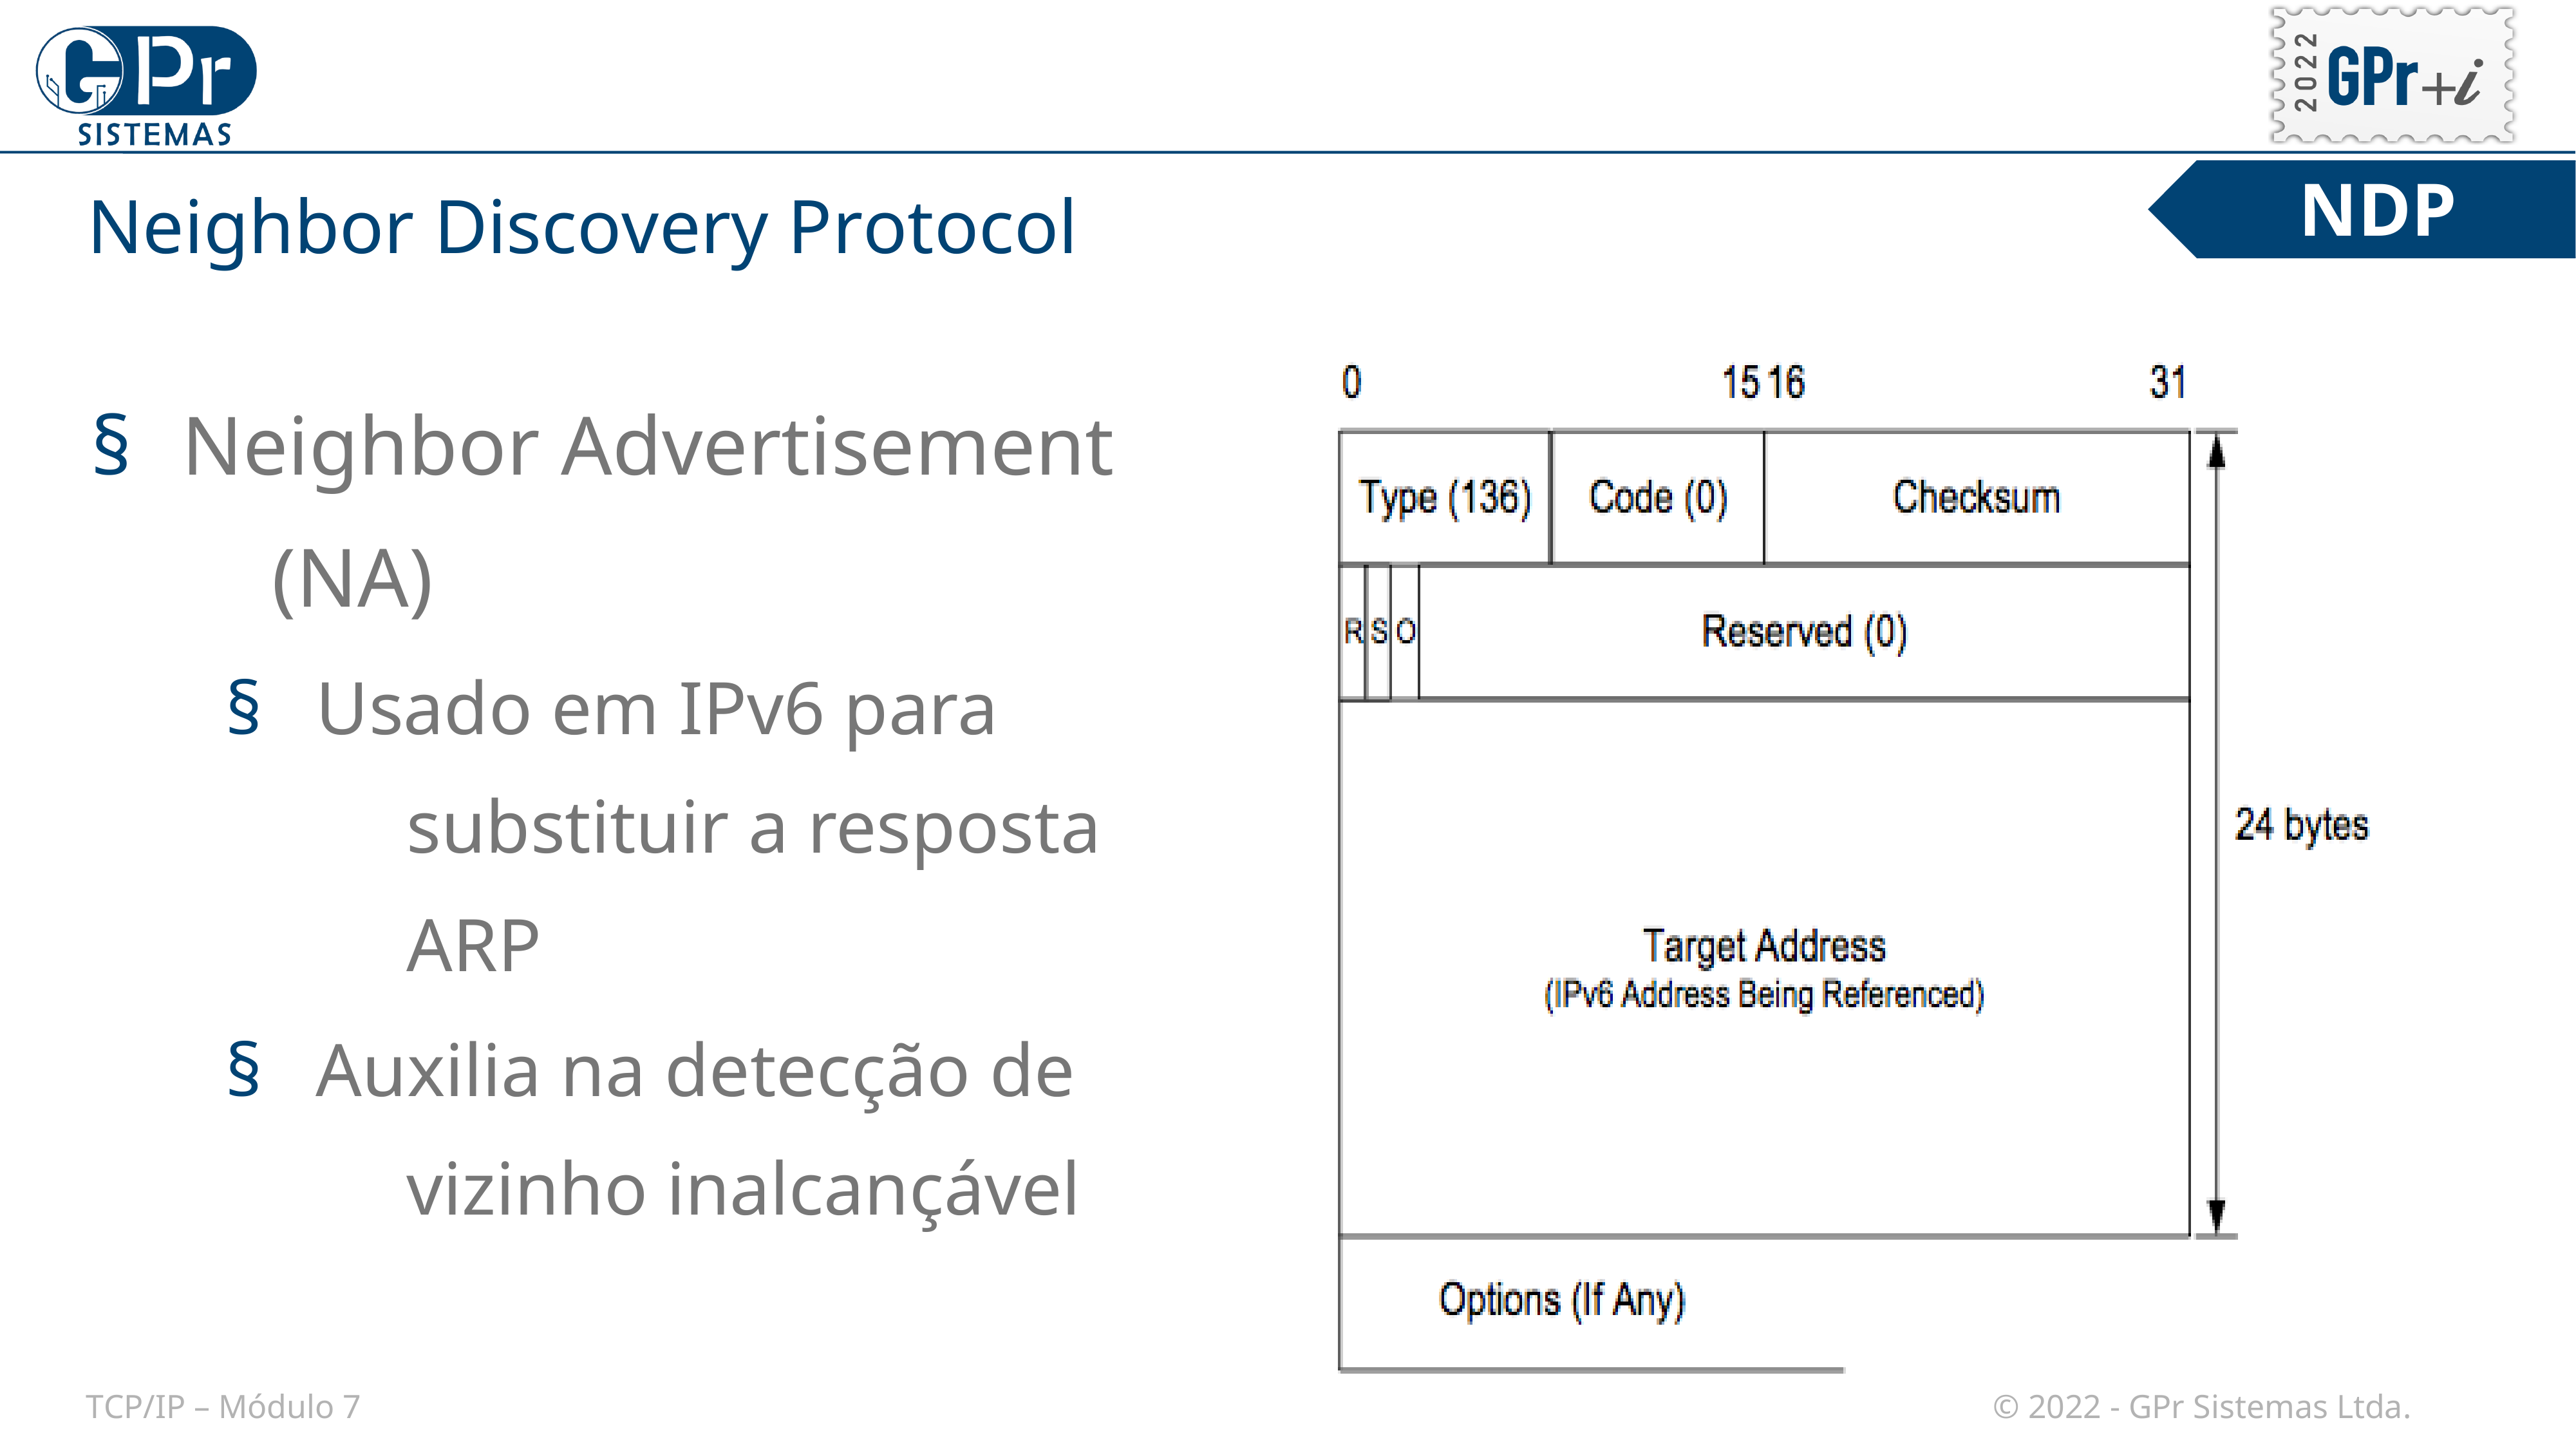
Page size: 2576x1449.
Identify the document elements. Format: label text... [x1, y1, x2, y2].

list Neighbor Discovery Protocol [81, 169, 1260, 343]
picture [1335, 343, 2383, 1381]
text_box NDP [2219, 157, 2537, 256]
text_box [2148, 160, 2576, 258]
picture [2268, 4, 2519, 145]
picture [34, 26, 257, 147]
list Neighbor Advertisement (NA) Usado em IPv6 para substituir a resposta ARP Auxilia na detecção de vizinho inalcançável [81, 362, 1241, 1381]
